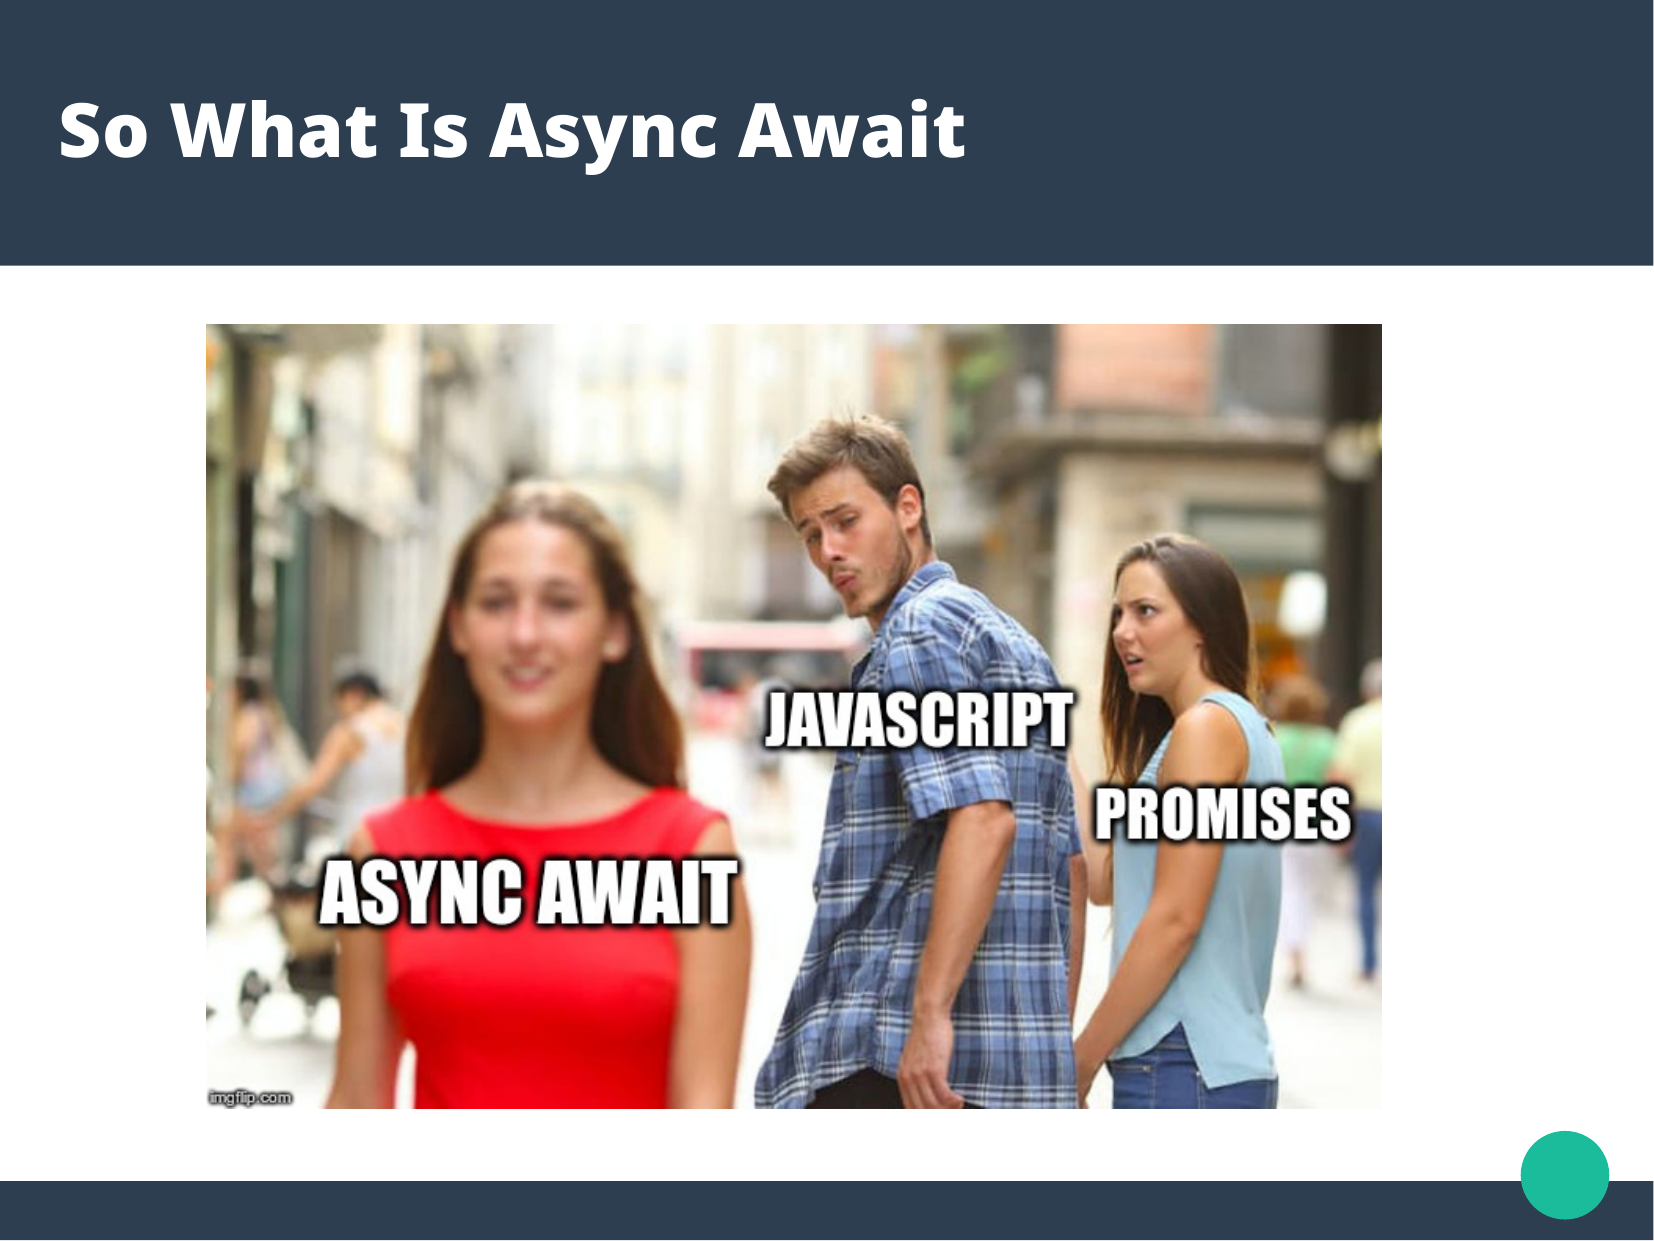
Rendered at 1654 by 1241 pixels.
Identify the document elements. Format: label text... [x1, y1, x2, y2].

picture [206, 324, 1382, 1109]
title So What Is Async Await [59, 49, 1595, 207]
